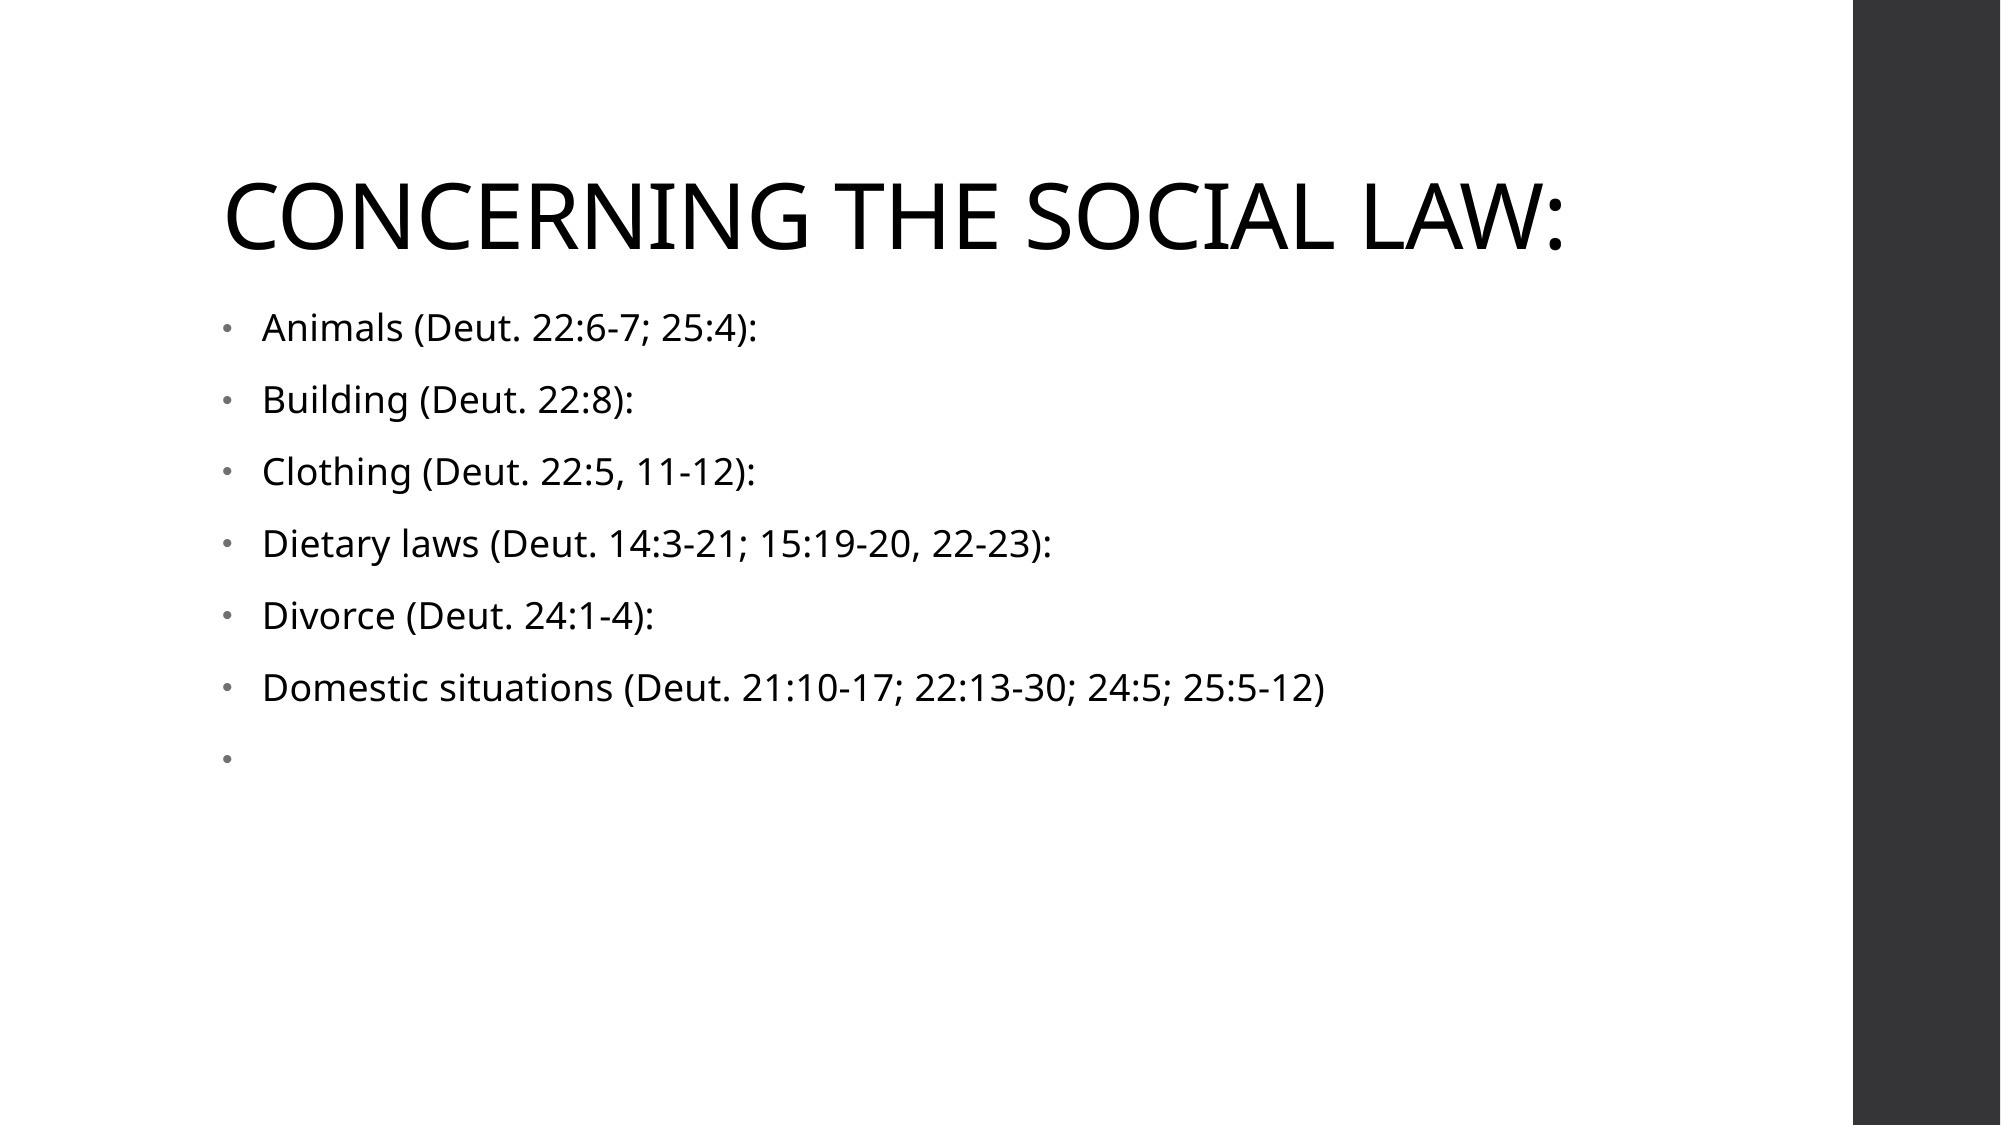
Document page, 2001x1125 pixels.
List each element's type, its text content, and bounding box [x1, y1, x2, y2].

title CONCERNING THE SOCIAL LAW: [206, 60, 1797, 278]
list Animals (Deut. 22:6-7; 25:4): Building (Deut. 22:8): Clothing (Deut. 22:5, 11-12): Dietary laws (Deut. 14:3-21; 15:19-20, 22-23): Divorce (Deut. 24:1-4): Domestic situations (Deut. 21:10-17; 22:13-30; 24:5; 25:5-12) [206, 299, 1617, 1014]
